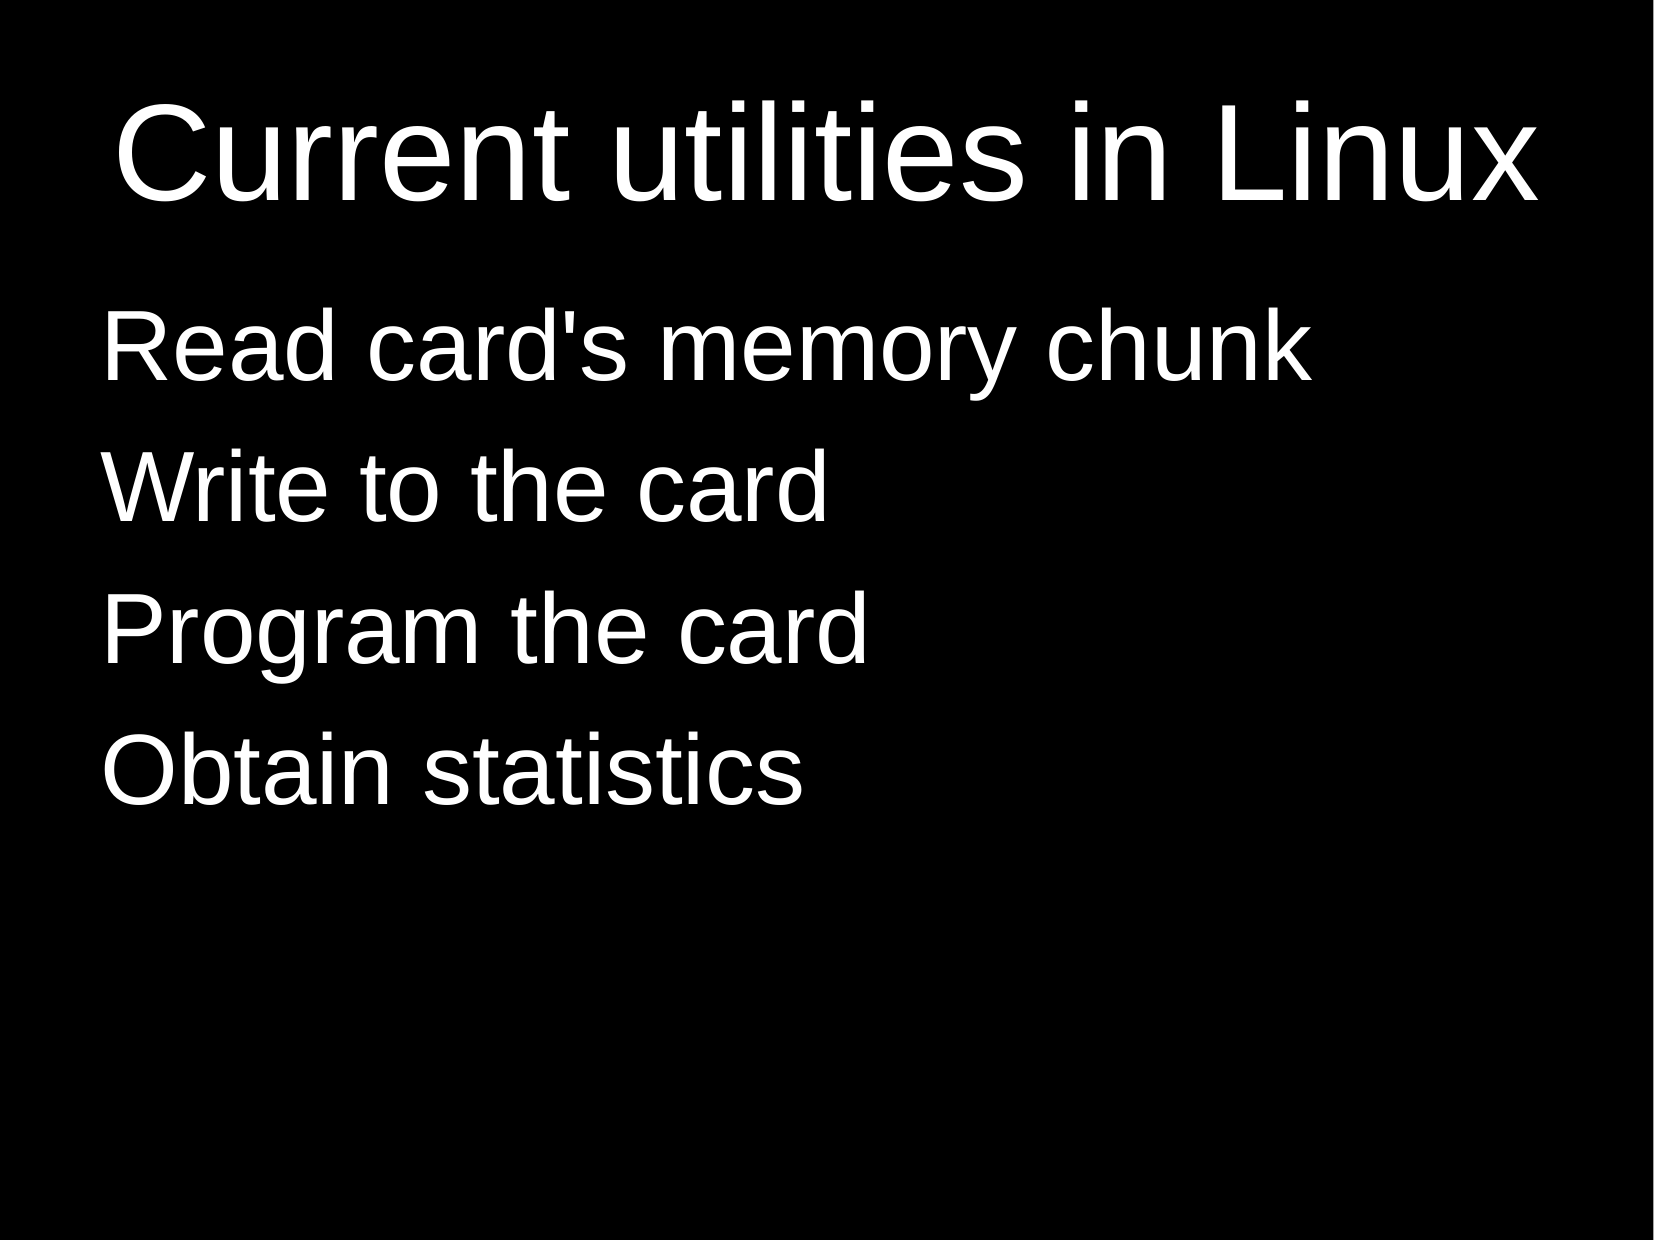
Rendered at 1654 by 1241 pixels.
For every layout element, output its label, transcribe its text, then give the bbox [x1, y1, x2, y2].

list Read card's memory chunk Write to the card Program the card Obtain statistics [82, 290, 1571, 1094]
title Current utilities in Linux [82, 49, 1571, 257]
